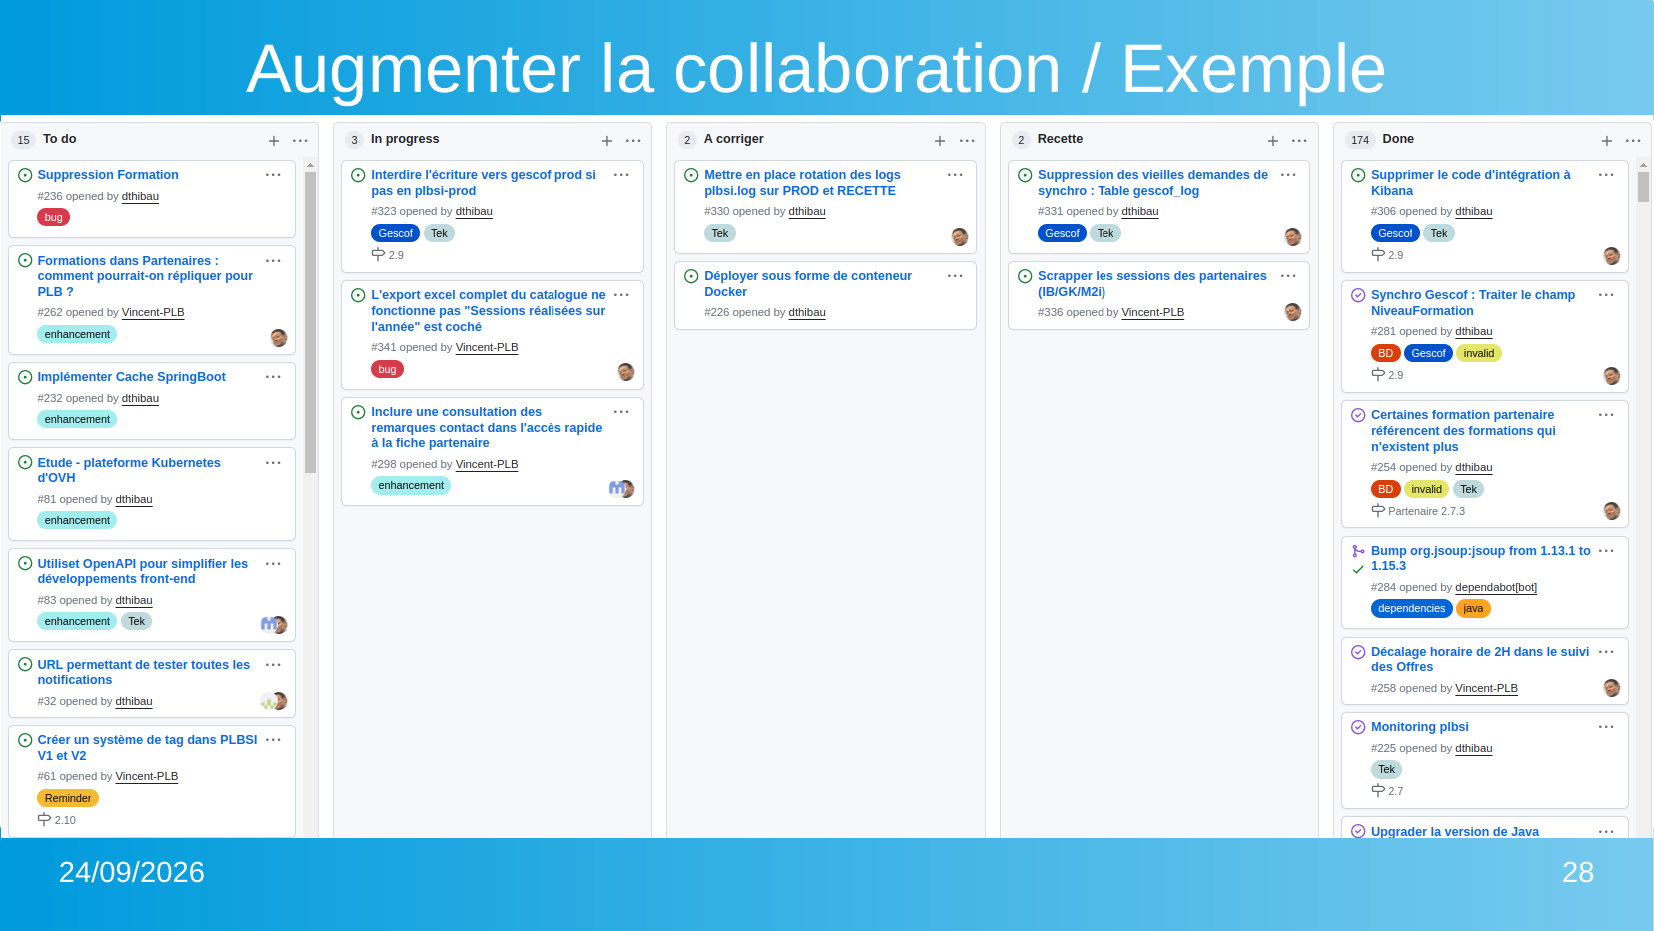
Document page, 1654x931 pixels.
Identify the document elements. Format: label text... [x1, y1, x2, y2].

picture [1, 1, 1654, 838]
title Augmenter la collaboration / Exemple [59, 29, 1595, 108]
